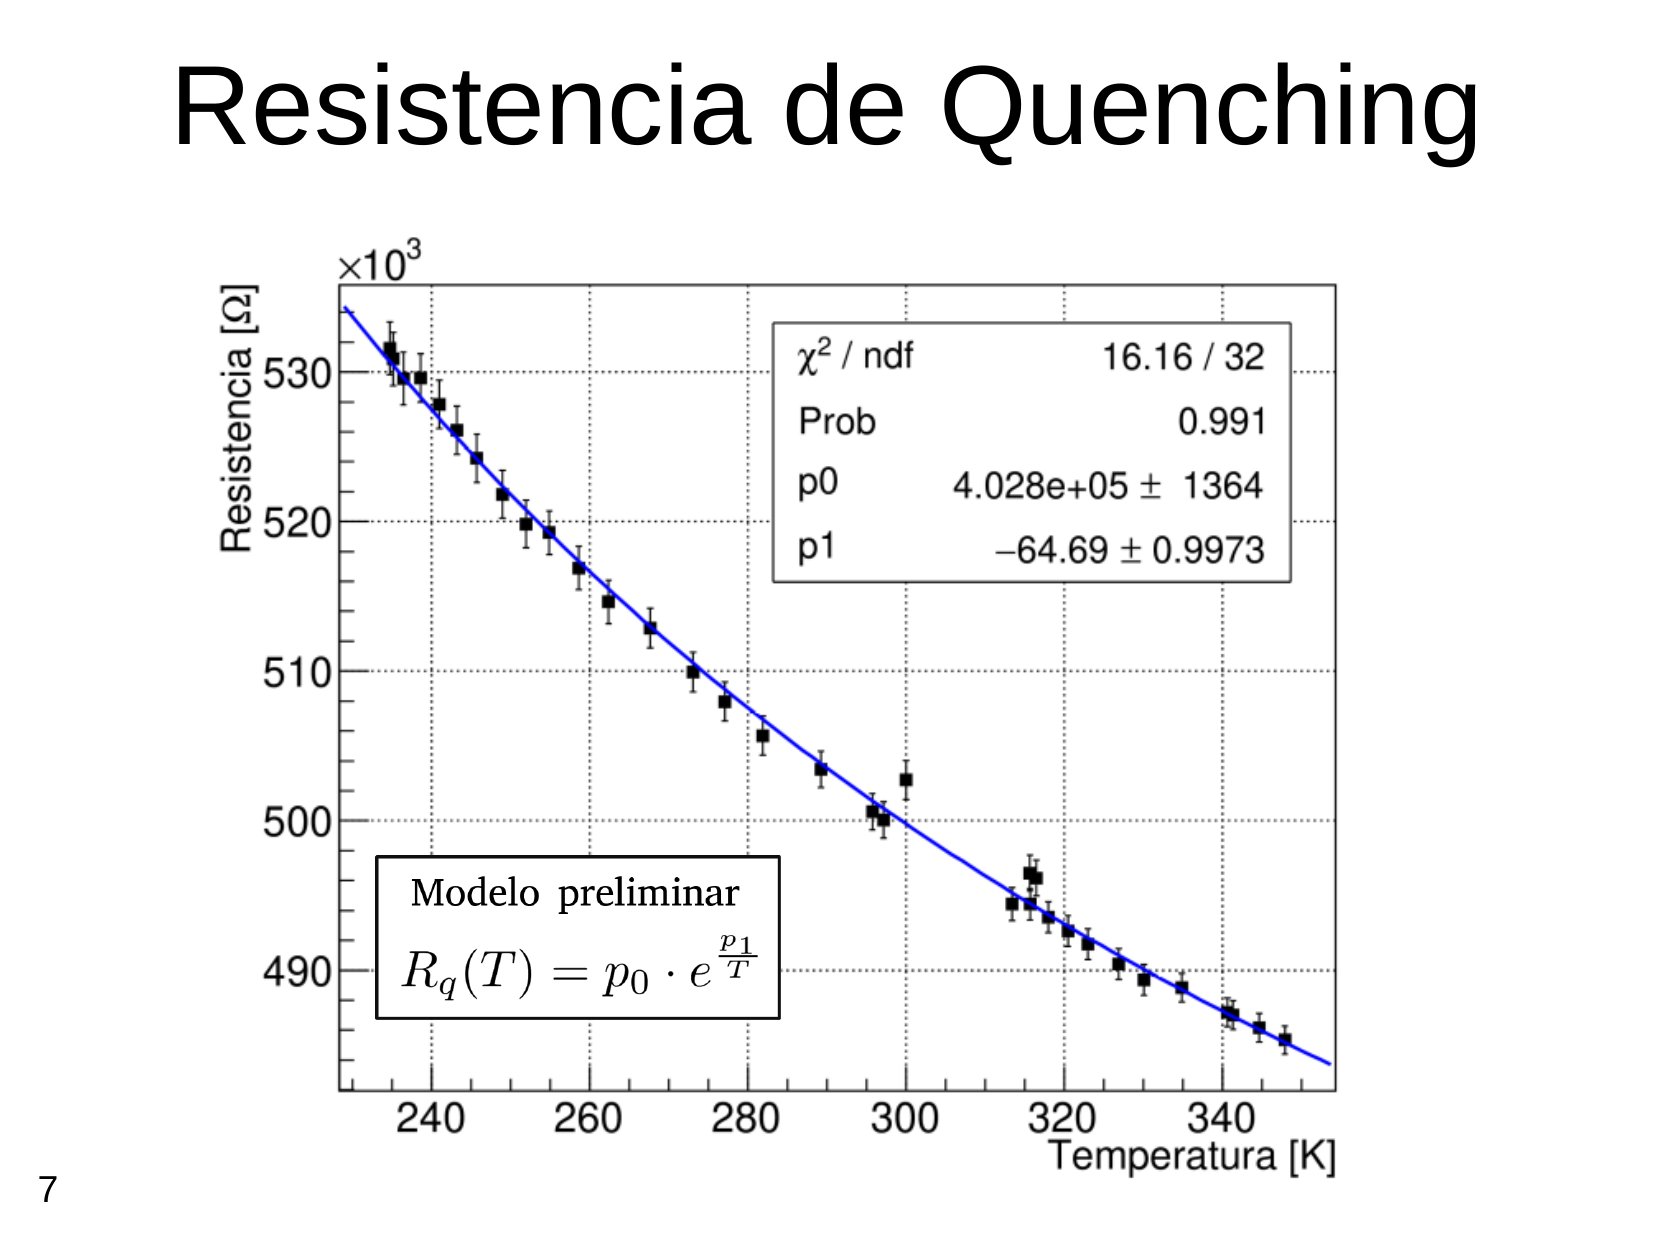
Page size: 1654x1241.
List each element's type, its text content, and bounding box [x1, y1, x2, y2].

picture [215, 185, 1462, 1193]
text_box Resistencia de Quenching [82, 0, 1571, 204]
text_box <number> [22, 1160, 681, 1222]
